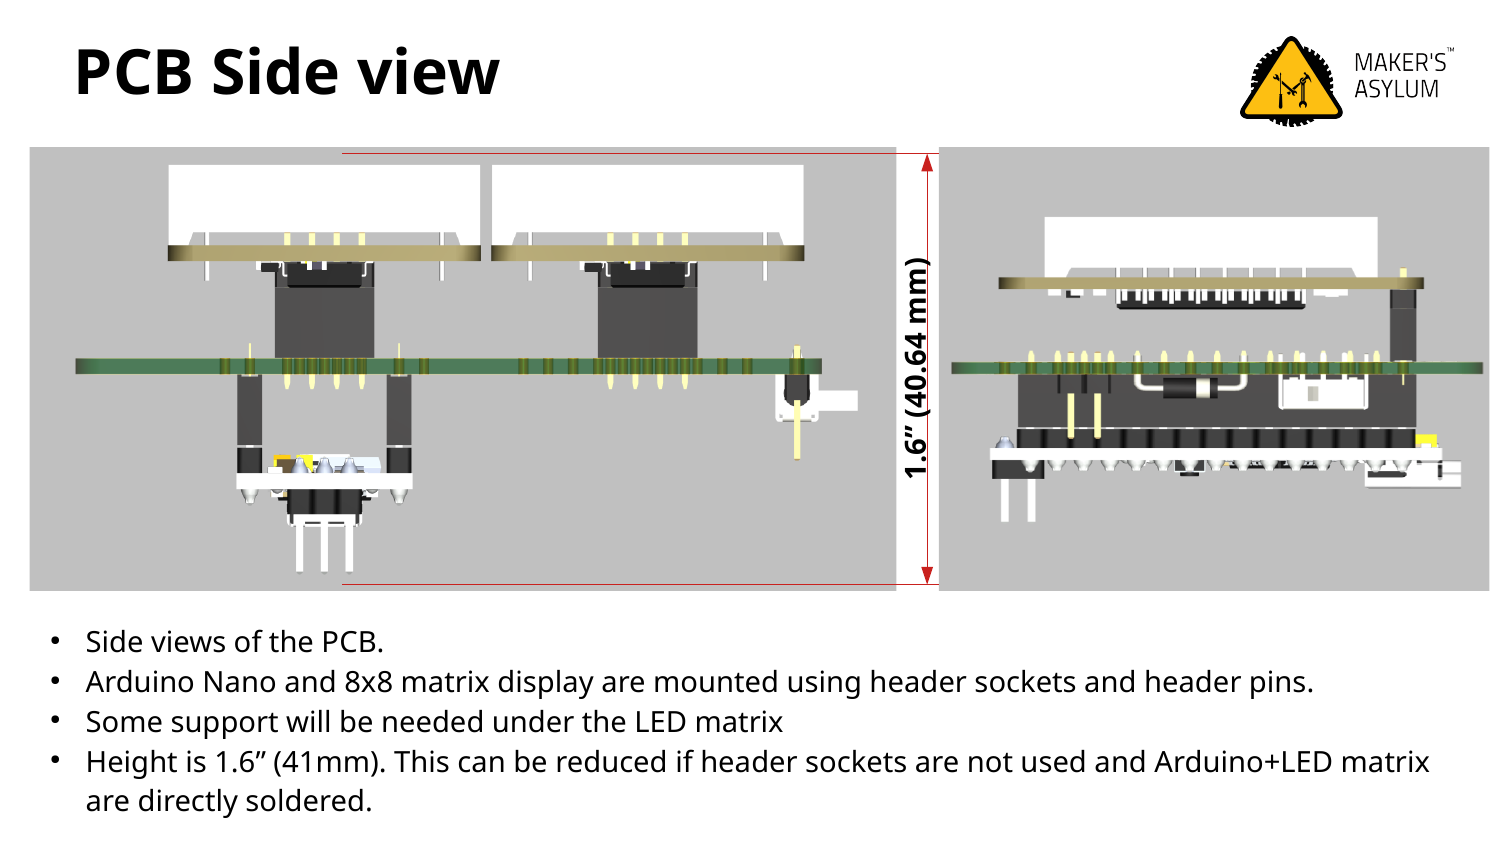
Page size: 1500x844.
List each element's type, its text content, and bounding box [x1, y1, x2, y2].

text_box PCB Side view [58, 11, 822, 127]
picture [29, 147, 897, 591]
text_box Side views of the PCB. Arduino Nano and 8x8 matrix display are mounted using header sockets and header pins. Some support will be needed under the LED matrix Height is 1.6” (41mm). This can be reduced if header sockets are not used and Arduino+LED matrix are directly soldered. [35, 614, 1477, 817]
picture [1240, 36, 1454, 128]
picture [938, 147, 1490, 591]
